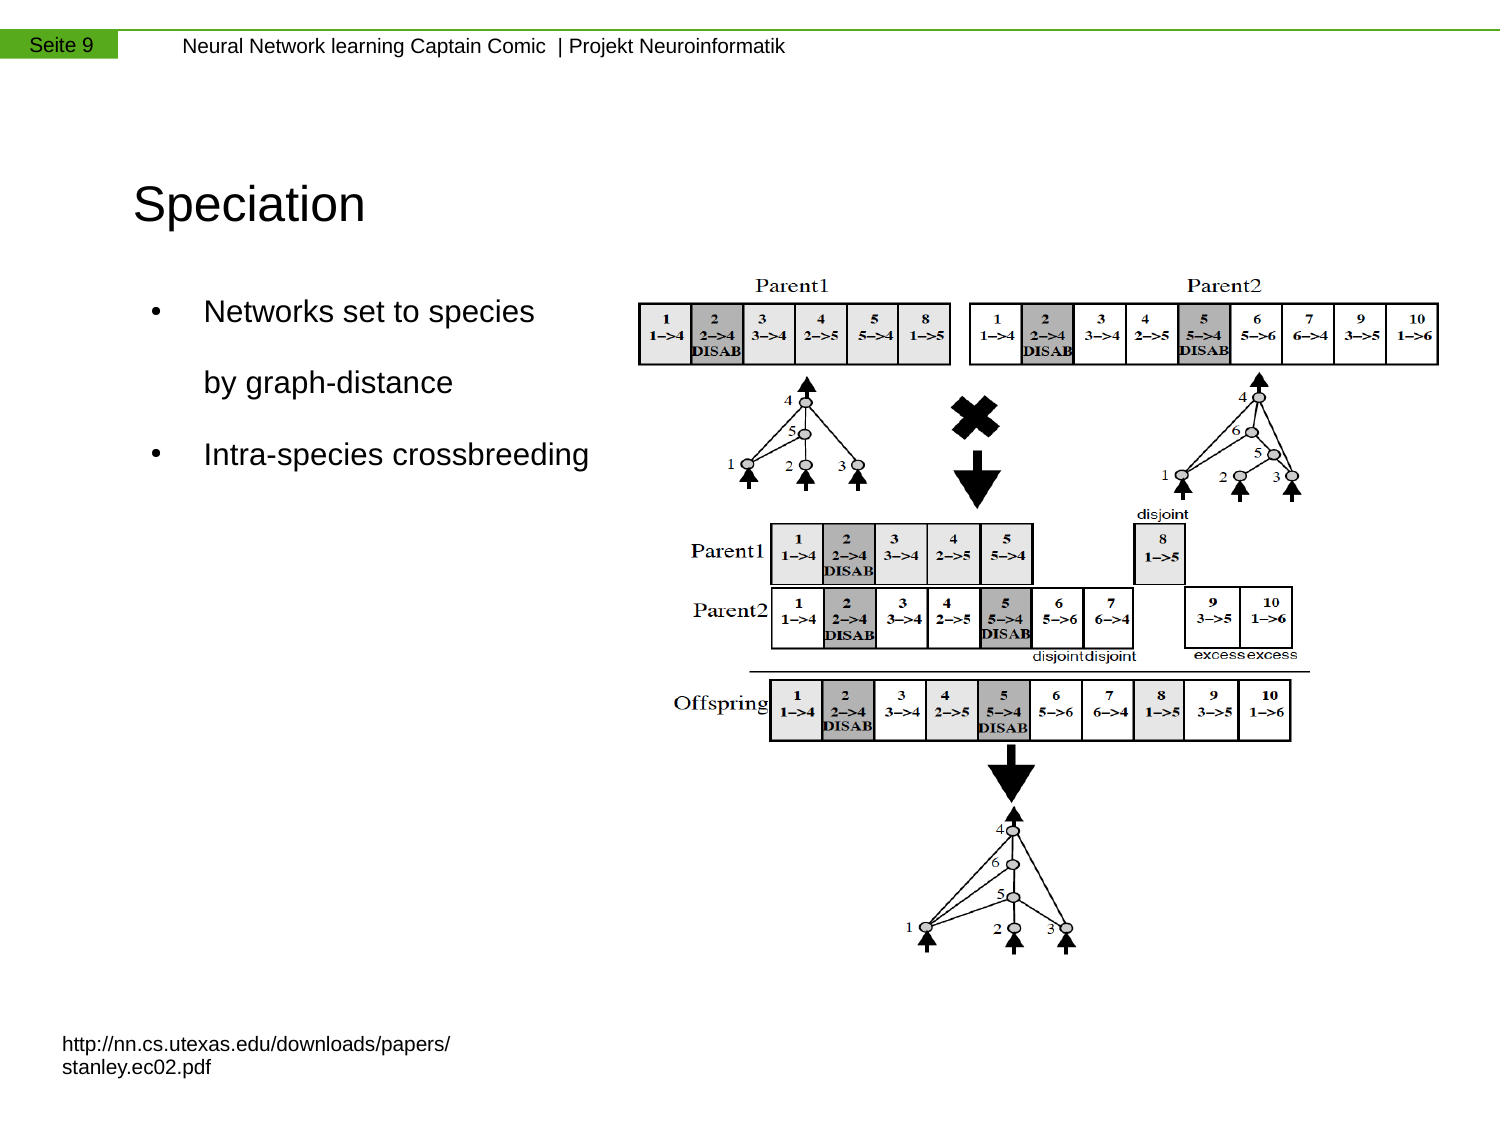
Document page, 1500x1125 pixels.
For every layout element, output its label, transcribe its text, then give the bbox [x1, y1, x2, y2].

picture [590, 259, 1465, 971]
list Networks set to species by graph-distance Intra-species crossbreeding [132, 287, 590, 888]
text_box http://nn.cs.utexas.edu/downloads/papers/stanley.ec02.pdf [47, 1025, 615, 1063]
title Speciation [132, 149, 1413, 258]
